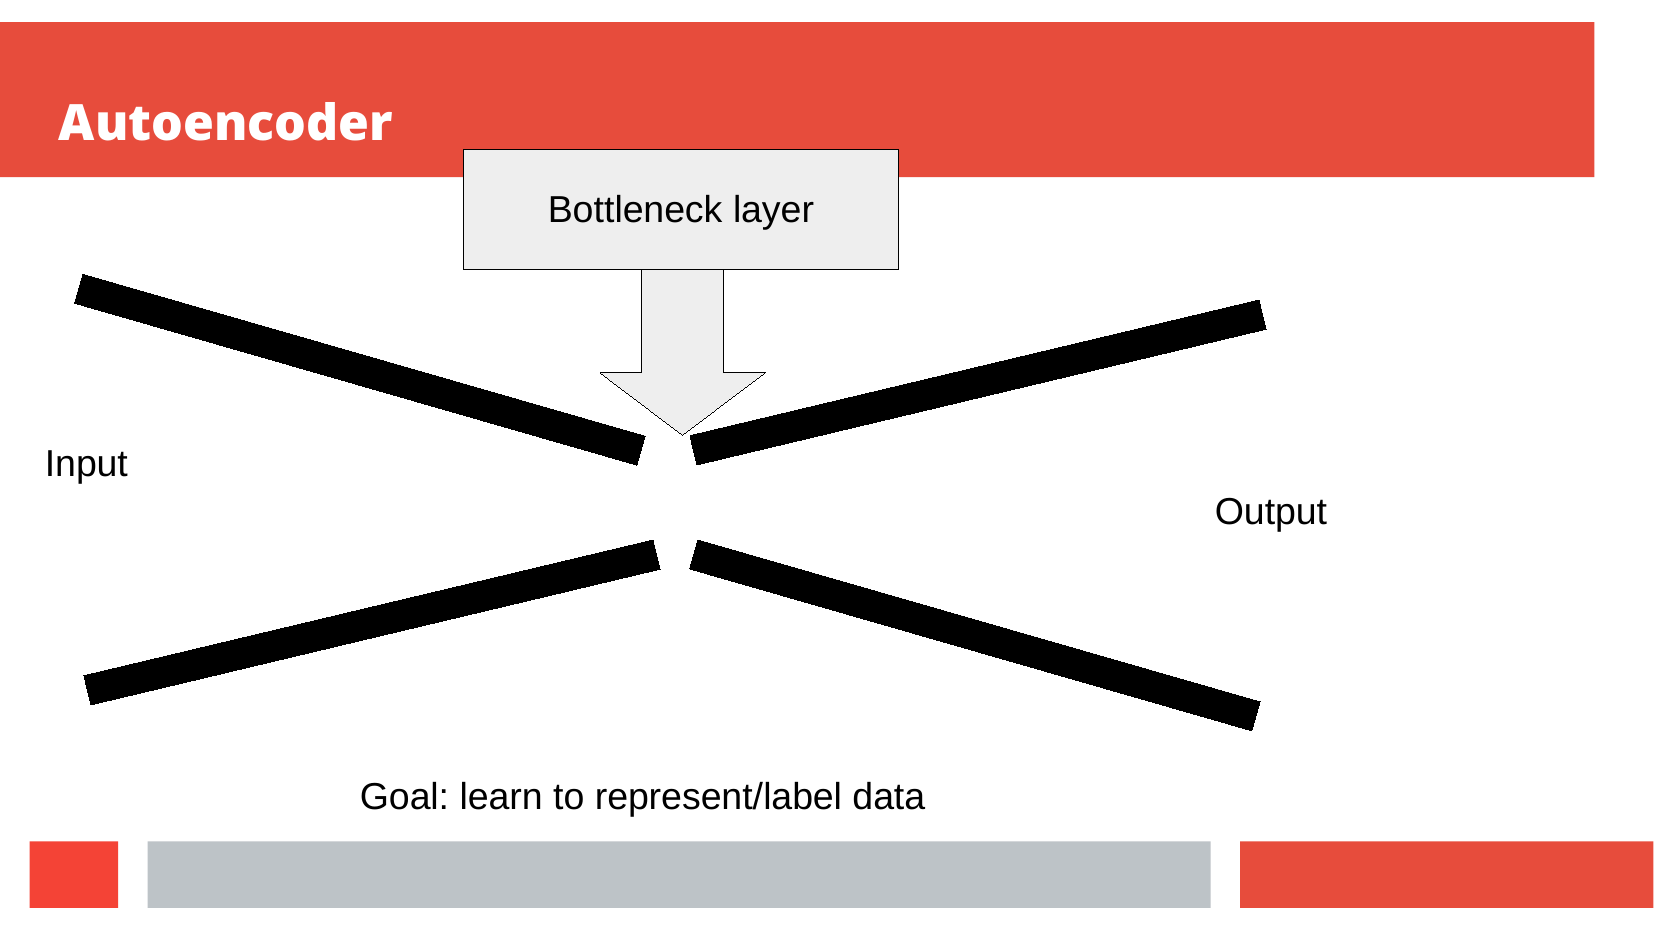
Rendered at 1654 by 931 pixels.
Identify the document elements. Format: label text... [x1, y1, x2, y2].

text_box [600, 270, 766, 436]
text_box [690, 300, 1267, 465]
text_box [74, 274, 646, 466]
text_box Input [30, 435, 151, 492]
title Autoencoder [59, 44, 1595, 156]
text_box Output [1200, 483, 1351, 541]
text_box Goal: learn to represent/label data [345, 768, 961, 826]
text_box Bottleneck layer [463, 149, 899, 270]
text_box [689, 540, 1261, 731]
text_box [83, 540, 661, 705]
